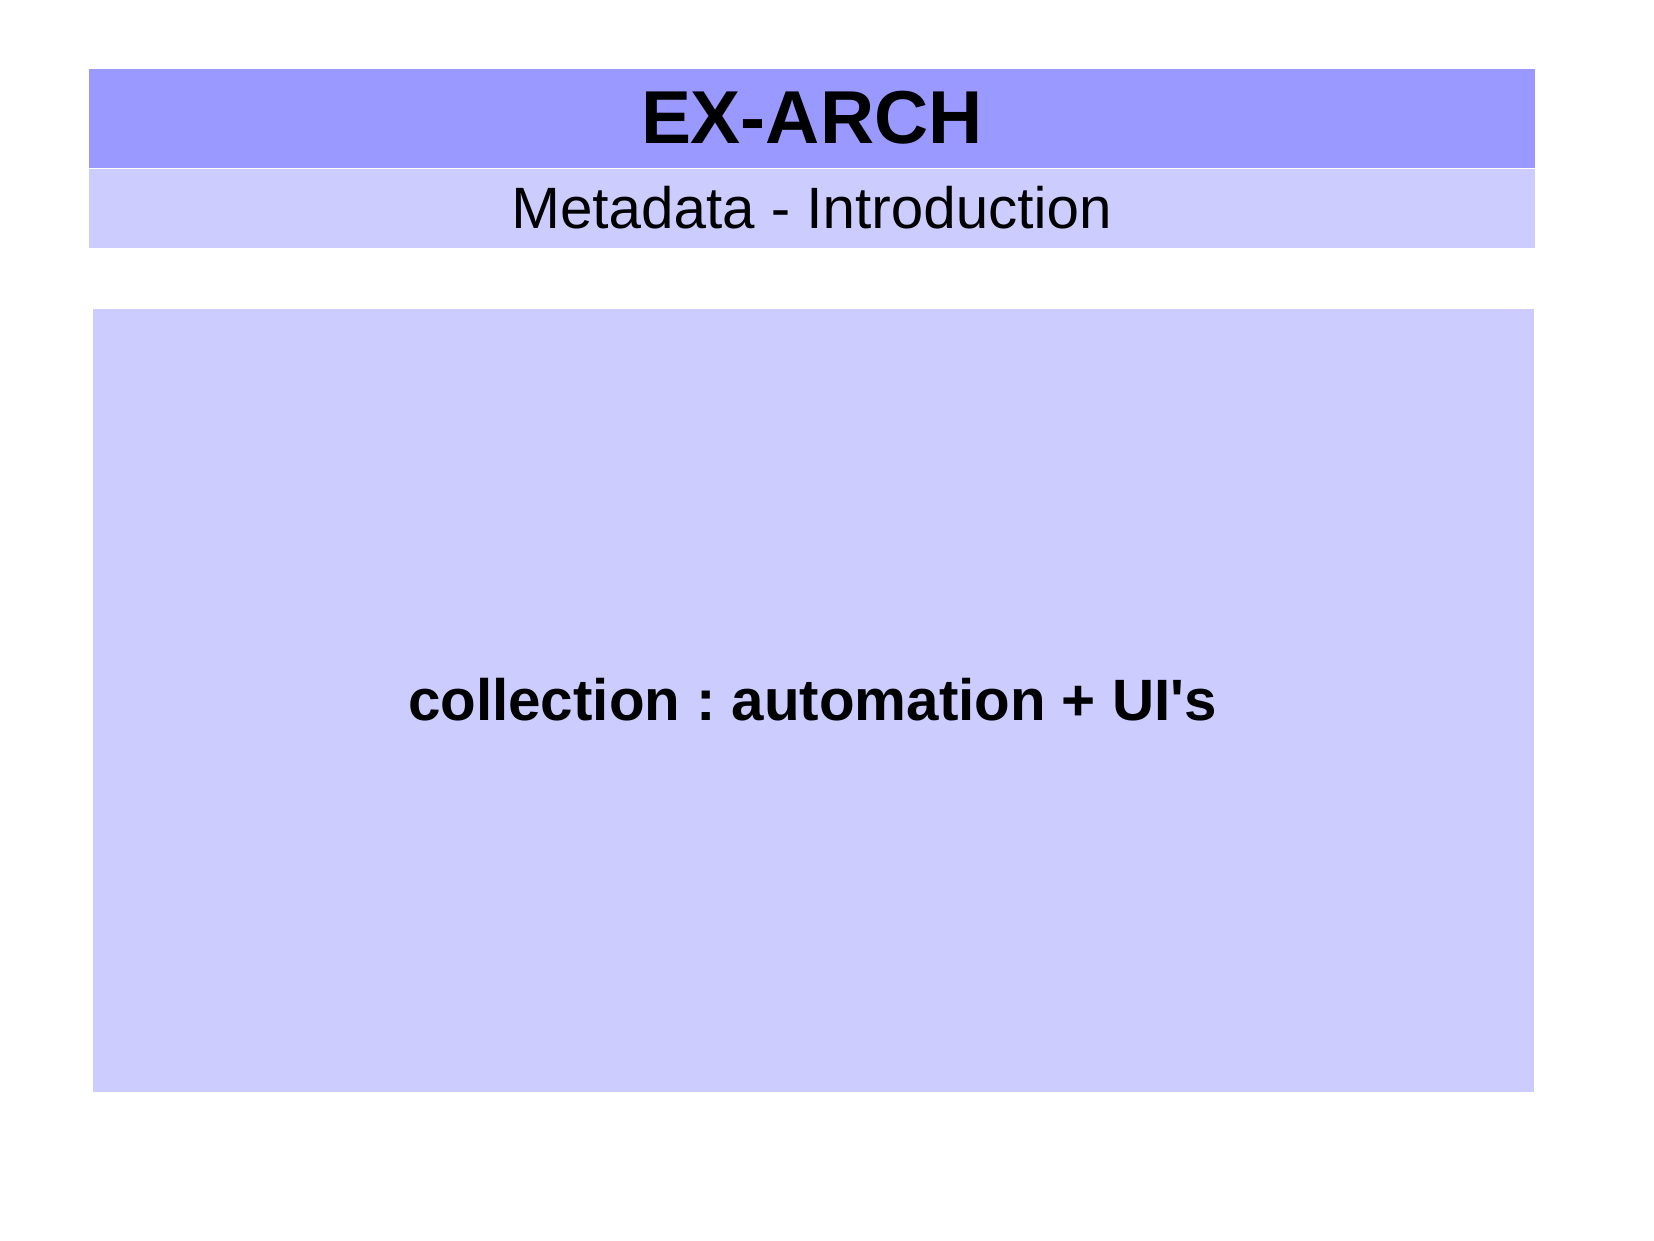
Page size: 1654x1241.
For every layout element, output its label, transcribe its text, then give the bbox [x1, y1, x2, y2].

table_header collection : automation + UI's [93, 309, 1534, 1092]
table_cell Metadata - Introduction [89, 169, 1535, 248]
table_header EX-ARCH [89, 69, 1535, 168]
